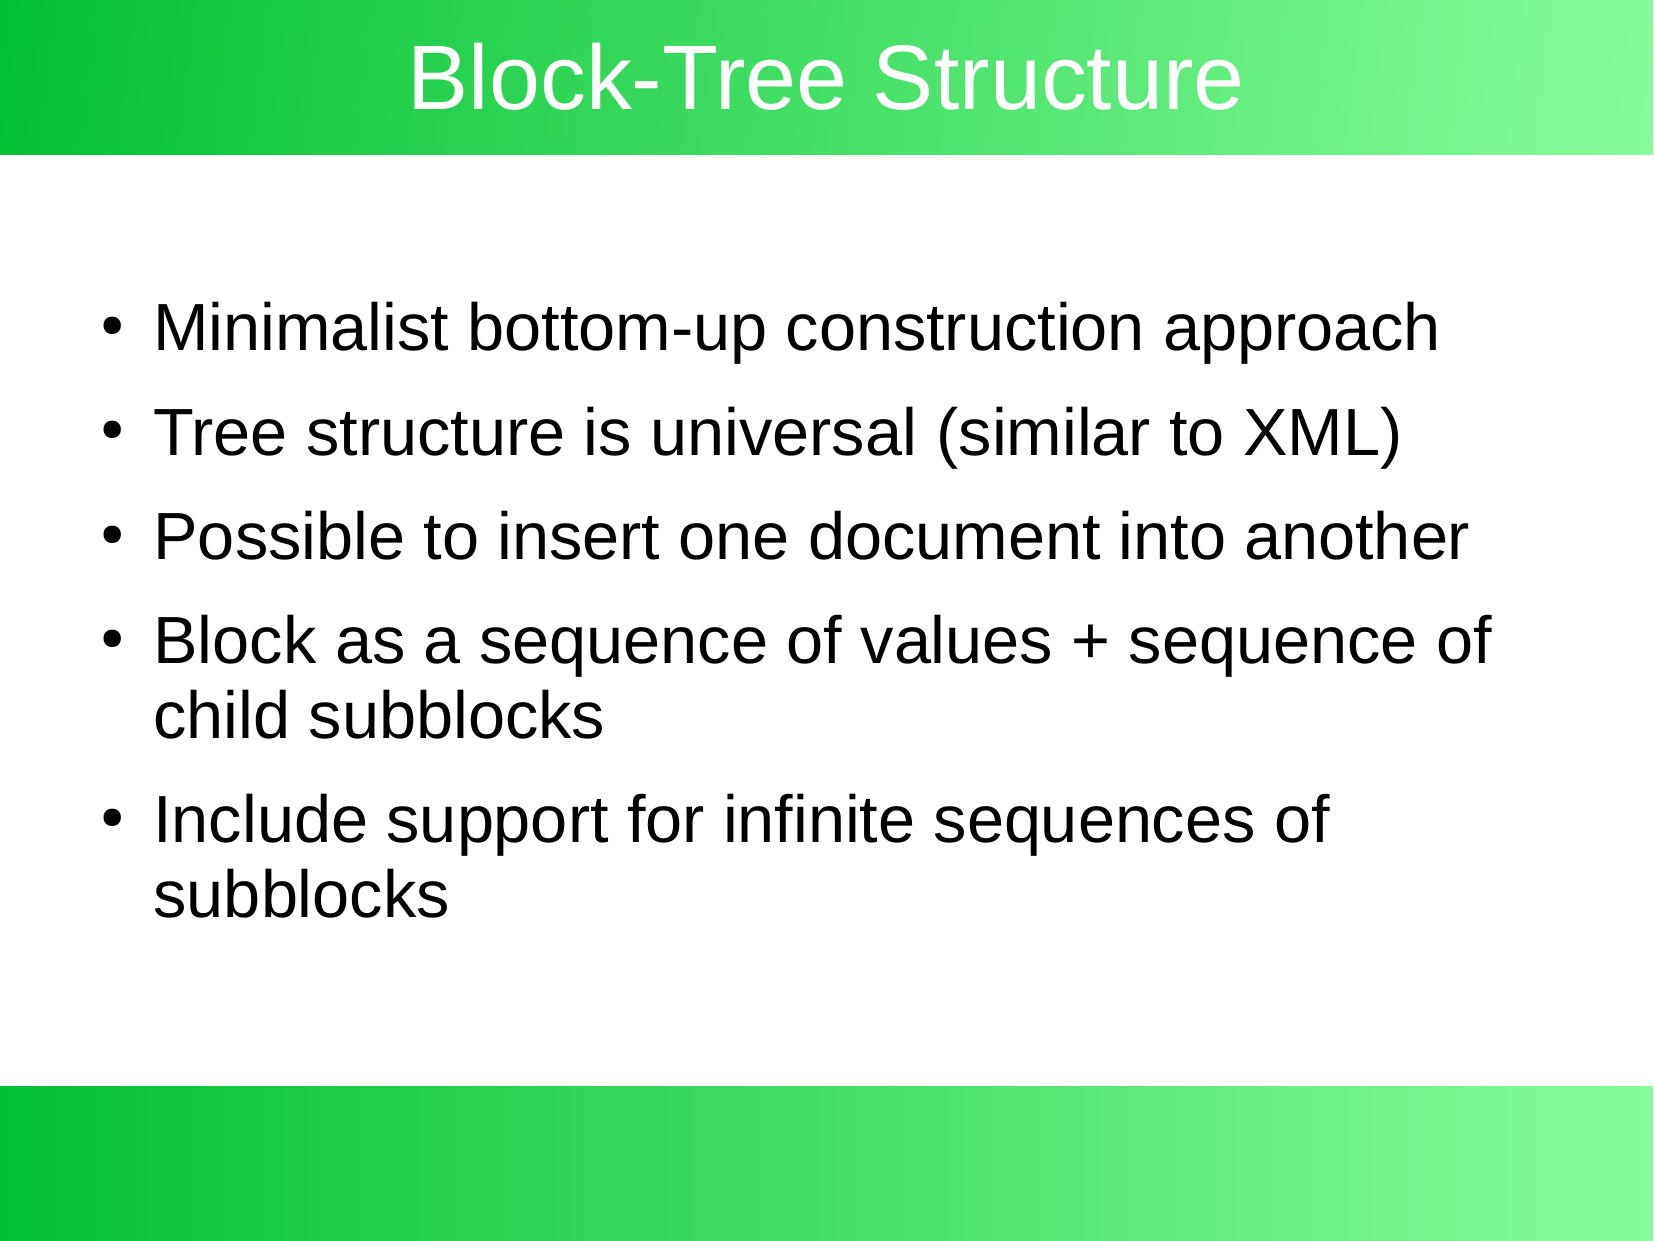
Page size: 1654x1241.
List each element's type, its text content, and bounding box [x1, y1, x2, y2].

title Block-Tree Structure [82, 25, 1571, 130]
list Minimalist bottom-up construction approach Tree structure is universal (similar to XML) Possible to insert one document into another Block as a sequence of values + sequence of child subblocks Include support for infinite sequences of subblocks [82, 290, 1571, 1010]
